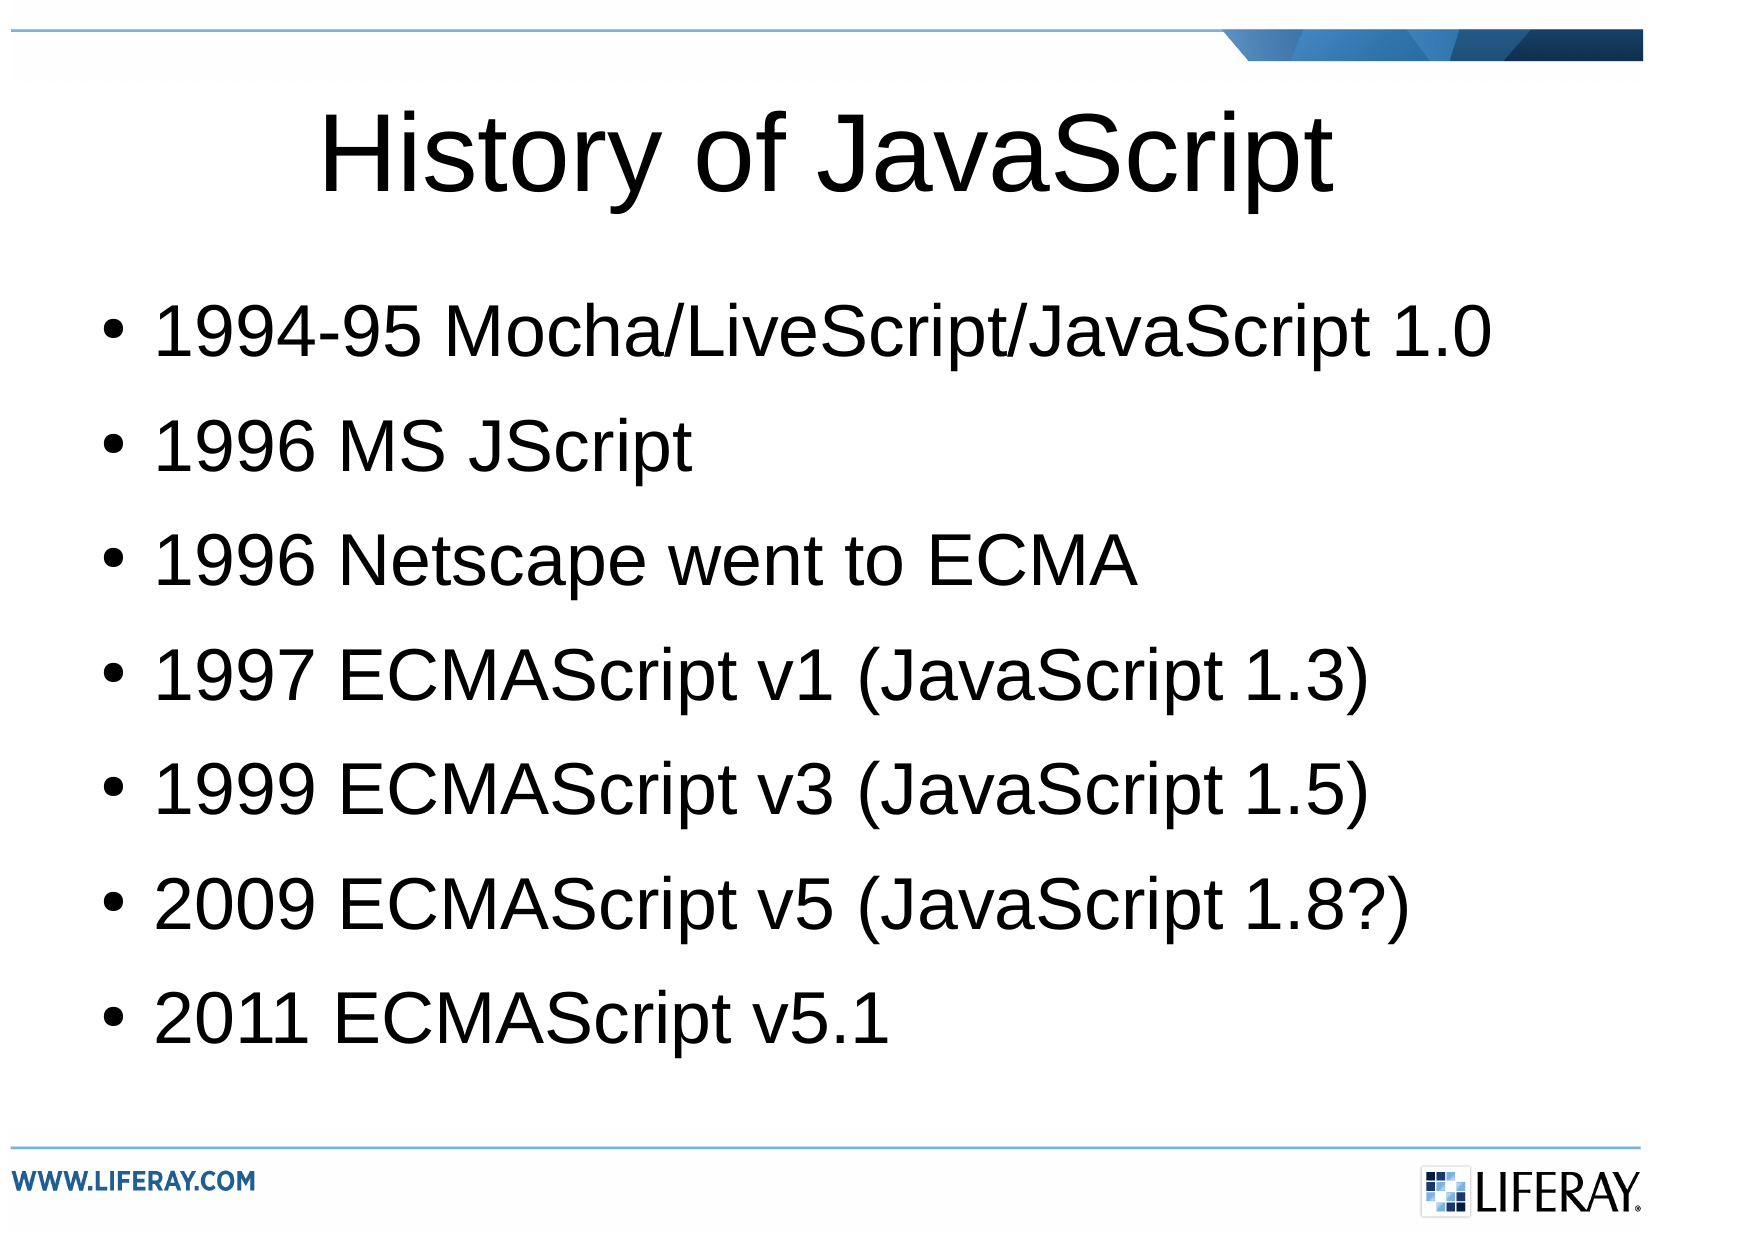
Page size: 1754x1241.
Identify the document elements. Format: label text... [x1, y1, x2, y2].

picture [11, 0, 1644, 84]
picture [9, 1124, 1642, 1234]
list 1994-95 Mocha/LiveScript/JavaScript 1.0 1996 MS JScript 1996 Netscape went to ECMA 1997 ECMAScript v1 (JavaScript 1.3) 1999 ECMAScript v3 (JavaScript 1.5) 2009 ECMAScript v5 (JavaScript 1.8?) 2011 ECMAScript v5.1 [82, 290, 1571, 1060]
title History of JavaScript [82, 49, 1571, 257]
